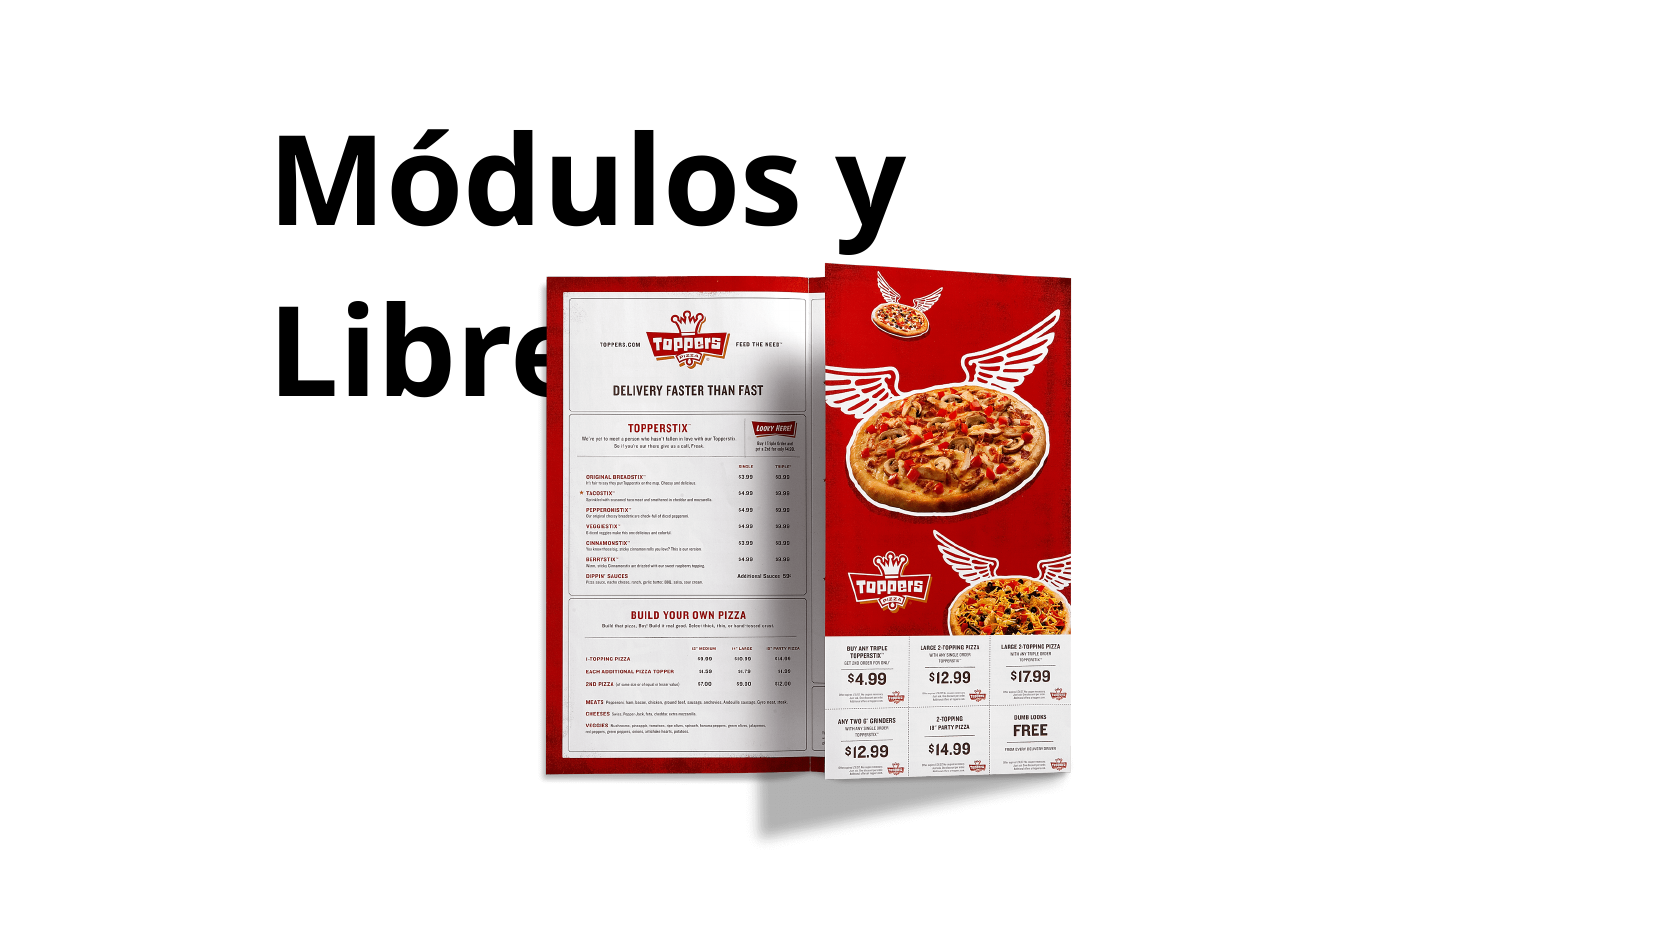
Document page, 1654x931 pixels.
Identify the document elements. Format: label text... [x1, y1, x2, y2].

picture [381, 254, 1242, 862]
text_box Módulos y Librerías [253, 84, 1400, 240]
